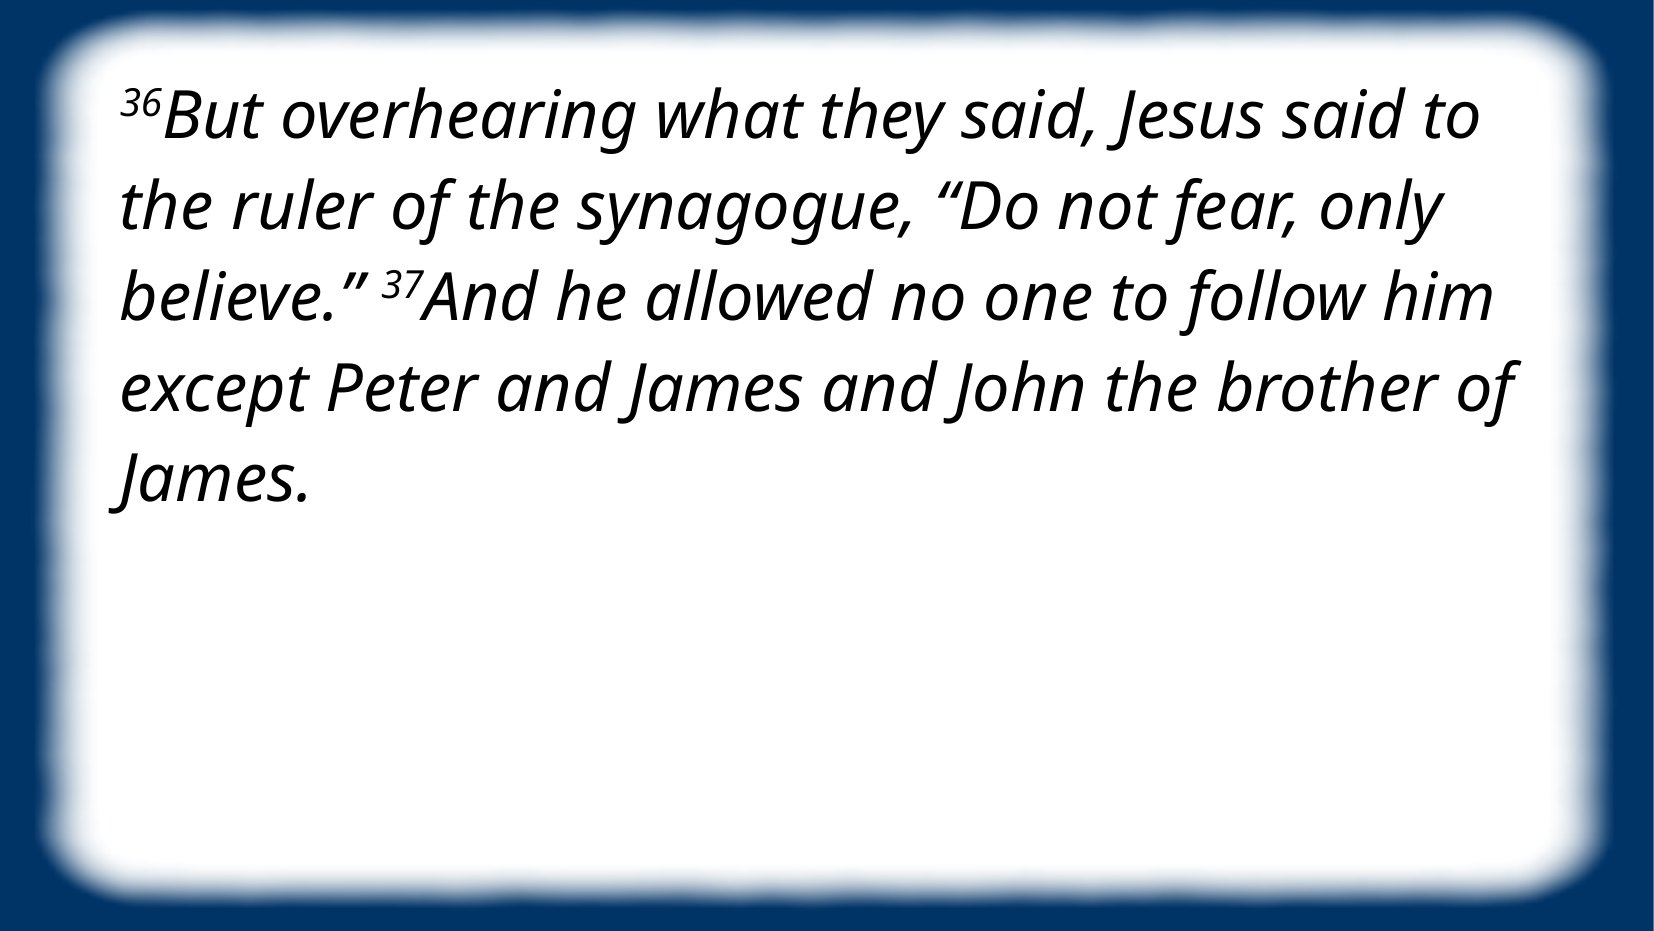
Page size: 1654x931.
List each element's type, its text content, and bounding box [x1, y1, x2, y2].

text_box 36But overhearing what they said, Jesus said to the ruler of the synagogue, “Do not fear, only believe.” 37And he allowed no one to follow him except Peter and James and John the brother of James. [105, 60, 1546, 541]
picture [0, 0, 1654, 931]
